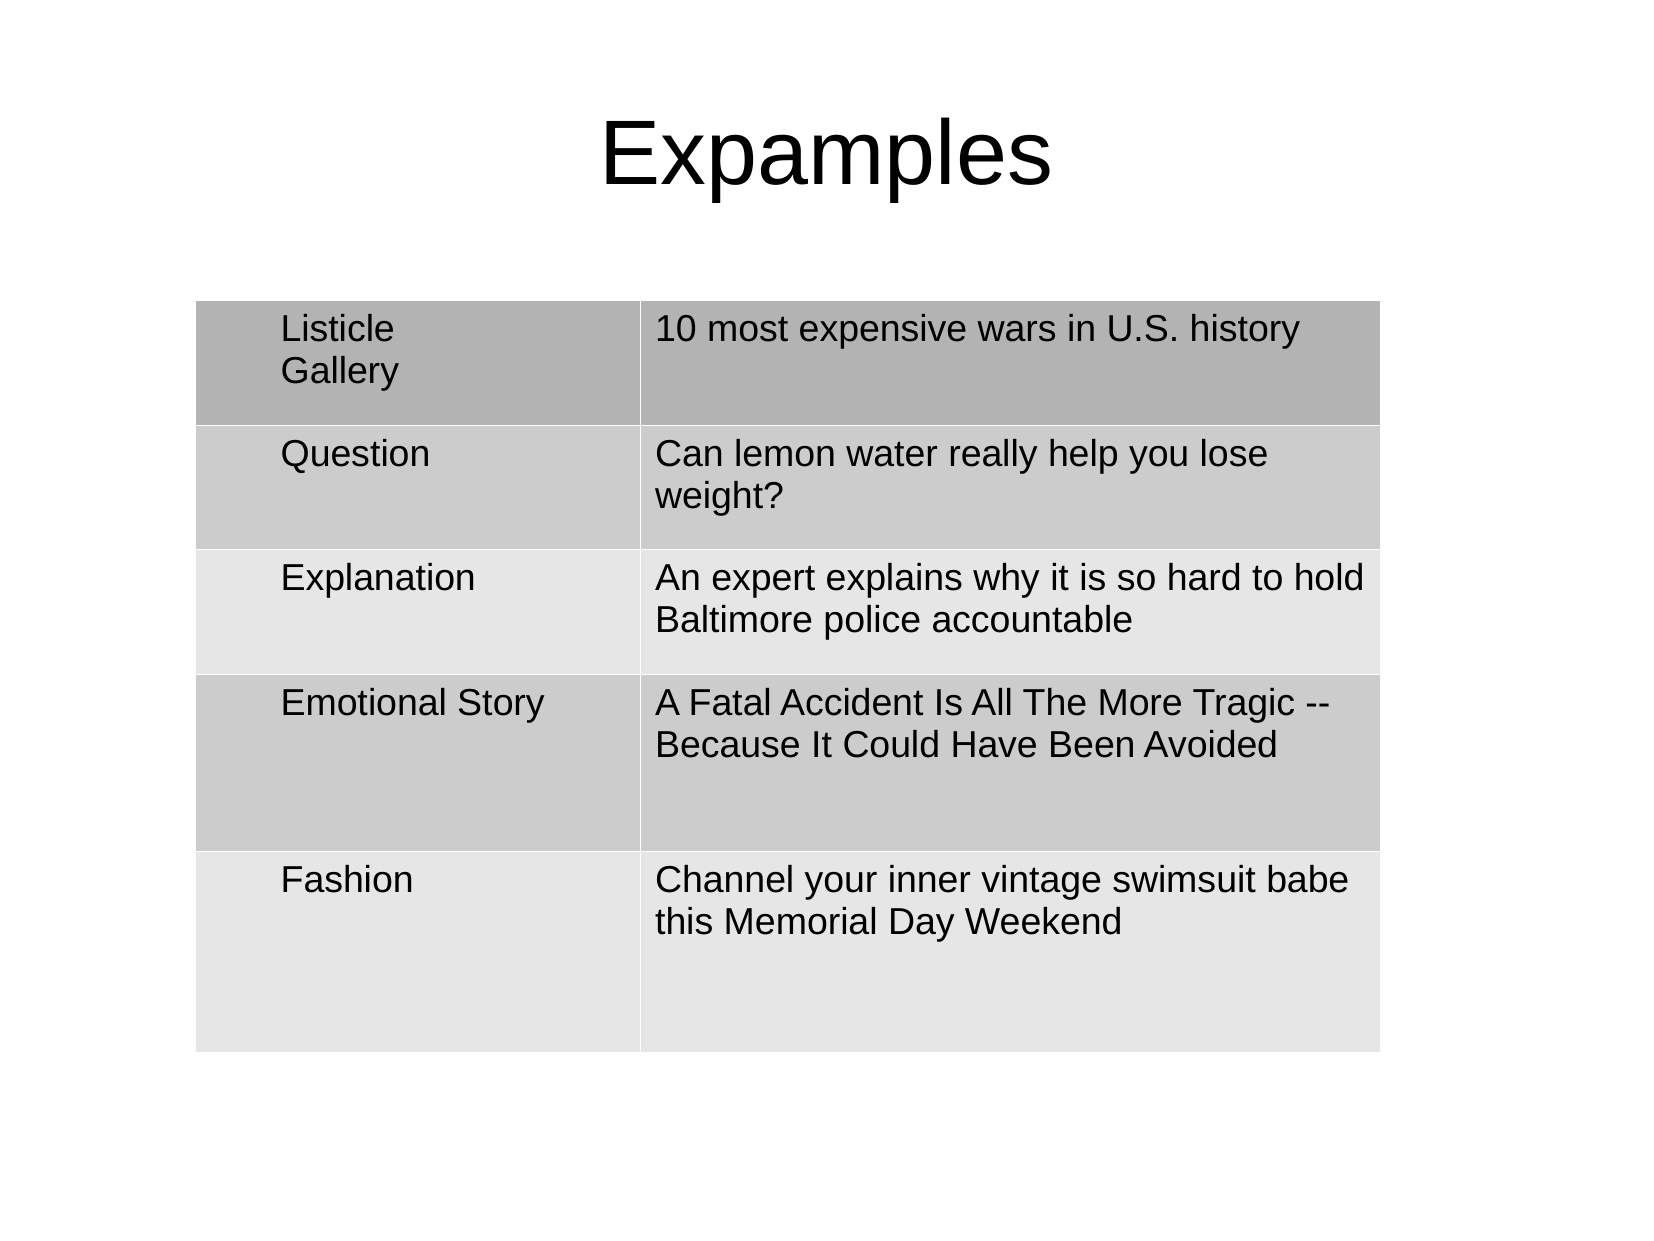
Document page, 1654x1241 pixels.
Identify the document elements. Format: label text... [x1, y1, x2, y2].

title Expamples [82, 49, 1571, 257]
table_cell Can lemon water really help you lose weight? [641, 426, 1380, 549]
table_cell Fashion [196, 852, 640, 1052]
table_cell Question [196, 426, 640, 549]
table_cell A Fatal Accident Is All The More Tragic -- Because It Could Have Been Avoided [641, 675, 1380, 851]
table_cell An expert explains why it is so hard to hold Baltimore police accountable [641, 550, 1380, 674]
table_cell Emotional Story [196, 675, 640, 851]
table_cell Channel your inner vintage swimsuit babe this Memorial Day Weekend [641, 852, 1380, 1052]
table_header 10 most expensive wars in U.S. history [641, 301, 1380, 425]
table_header Listicle Gallery [196, 301, 640, 425]
table_cell Explanation [196, 550, 640, 674]
